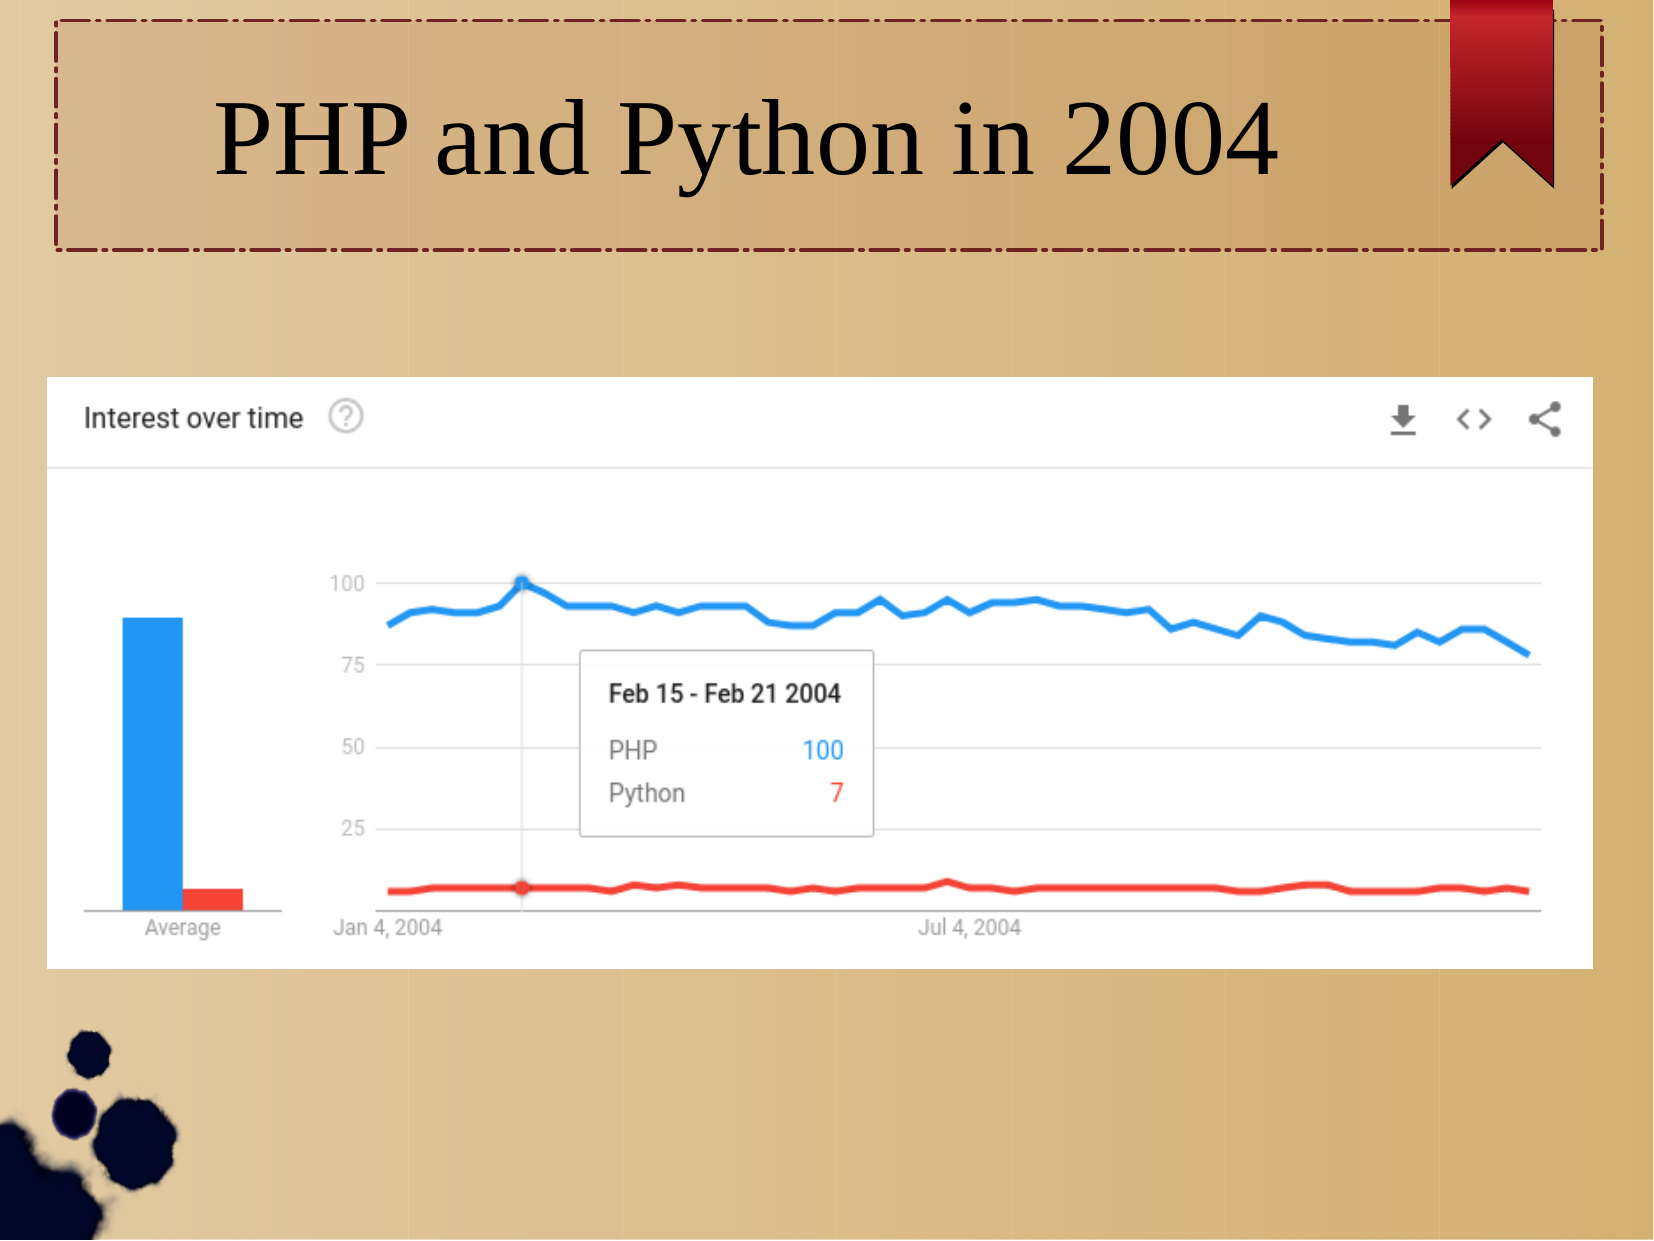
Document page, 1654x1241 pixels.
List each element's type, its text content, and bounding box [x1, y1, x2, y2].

title PHP and Python in 2004 [82, 47, 1412, 229]
picture [47, 377, 1593, 969]
